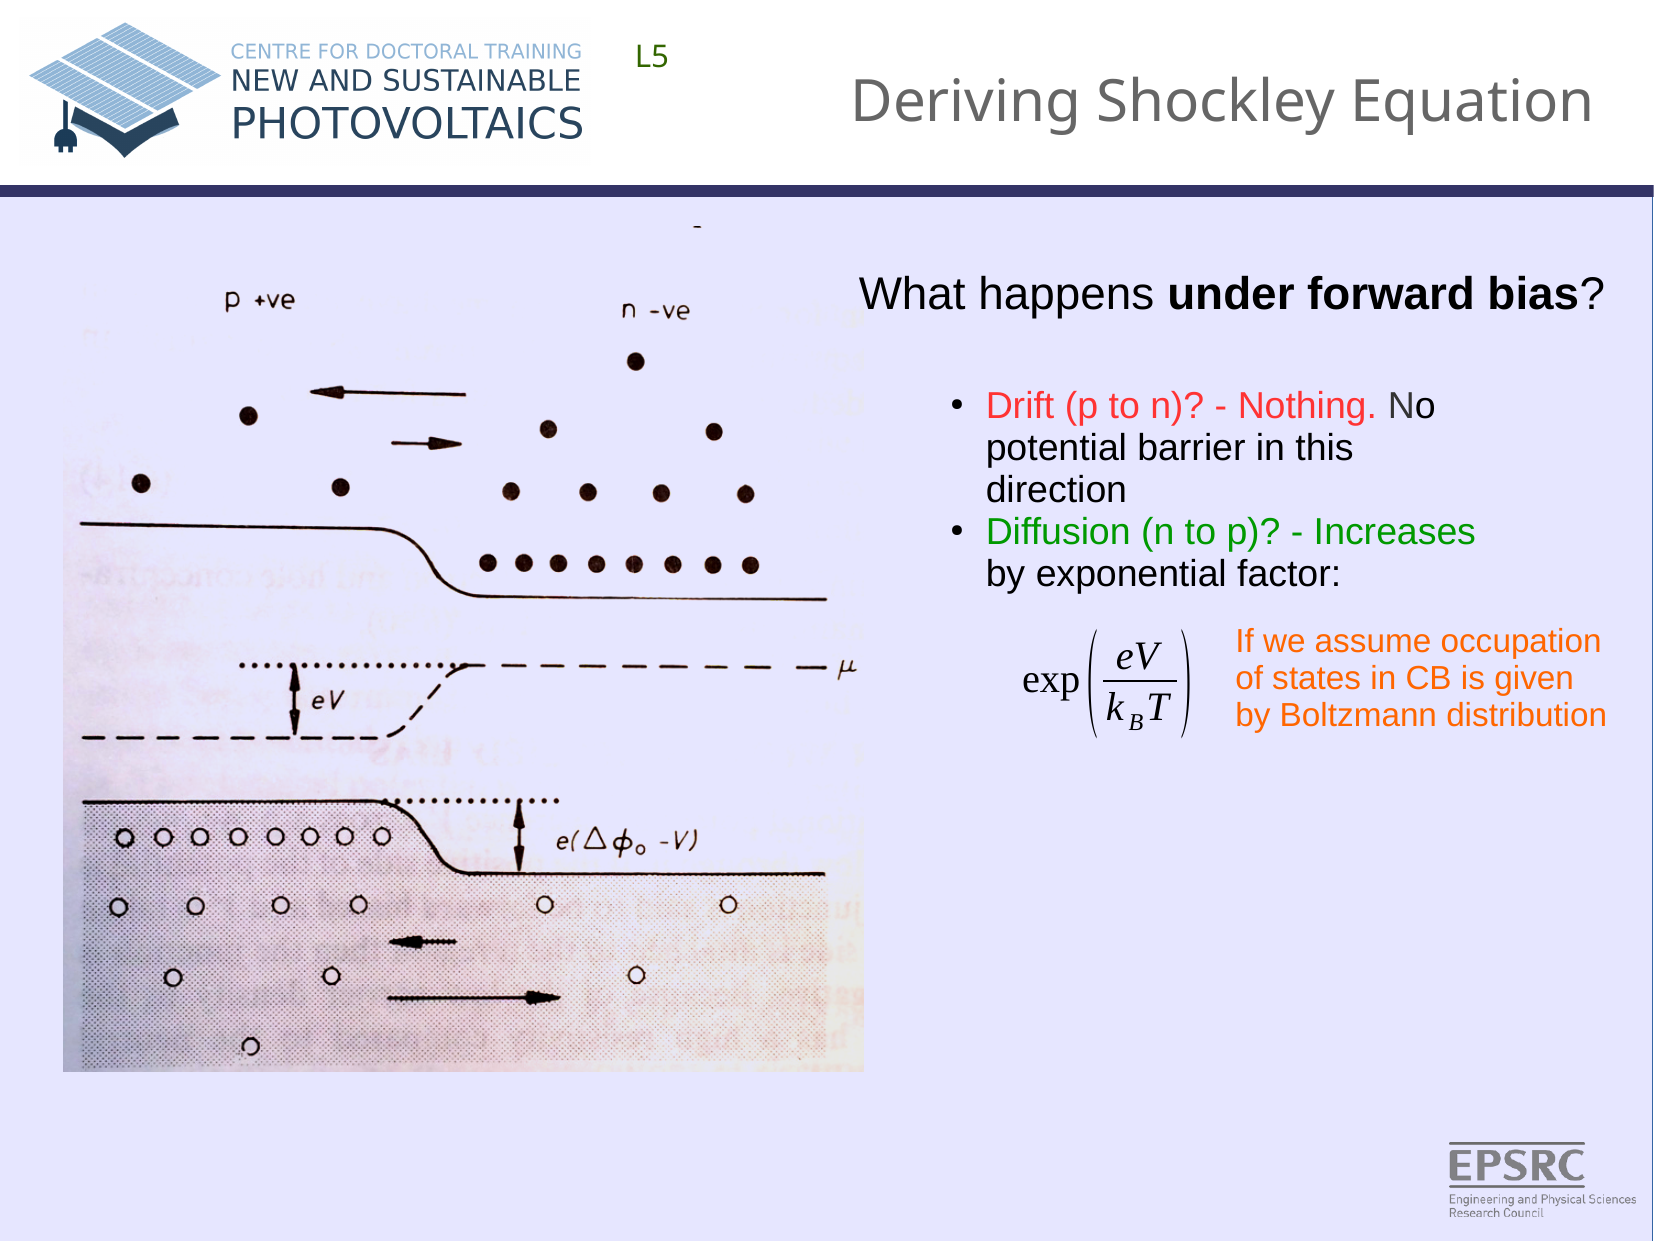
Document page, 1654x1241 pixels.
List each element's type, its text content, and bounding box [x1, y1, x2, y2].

picture [19, 17, 591, 166]
text_box L5 [620, 29, 880, 80]
picture [63, 226, 864, 1072]
text_box If we assume occupation of states in CB is given by Boltzmann distribution [1220, 614, 1633, 1034]
chart [1012, 626, 1204, 742]
text_box [0, 197, 1653, 1241]
text_box Drift (p to n)? - Nothing. No potential barrier in this direction Diffusion (n to p)? - Increases by exponential factor: [935, 377, 1497, 670]
text_box Deriving Shockley Equation [758, 55, 1610, 146]
picture [1449, 1142, 1636, 1217]
text_box What happens under forward bias? [844, 260, 1621, 327]
